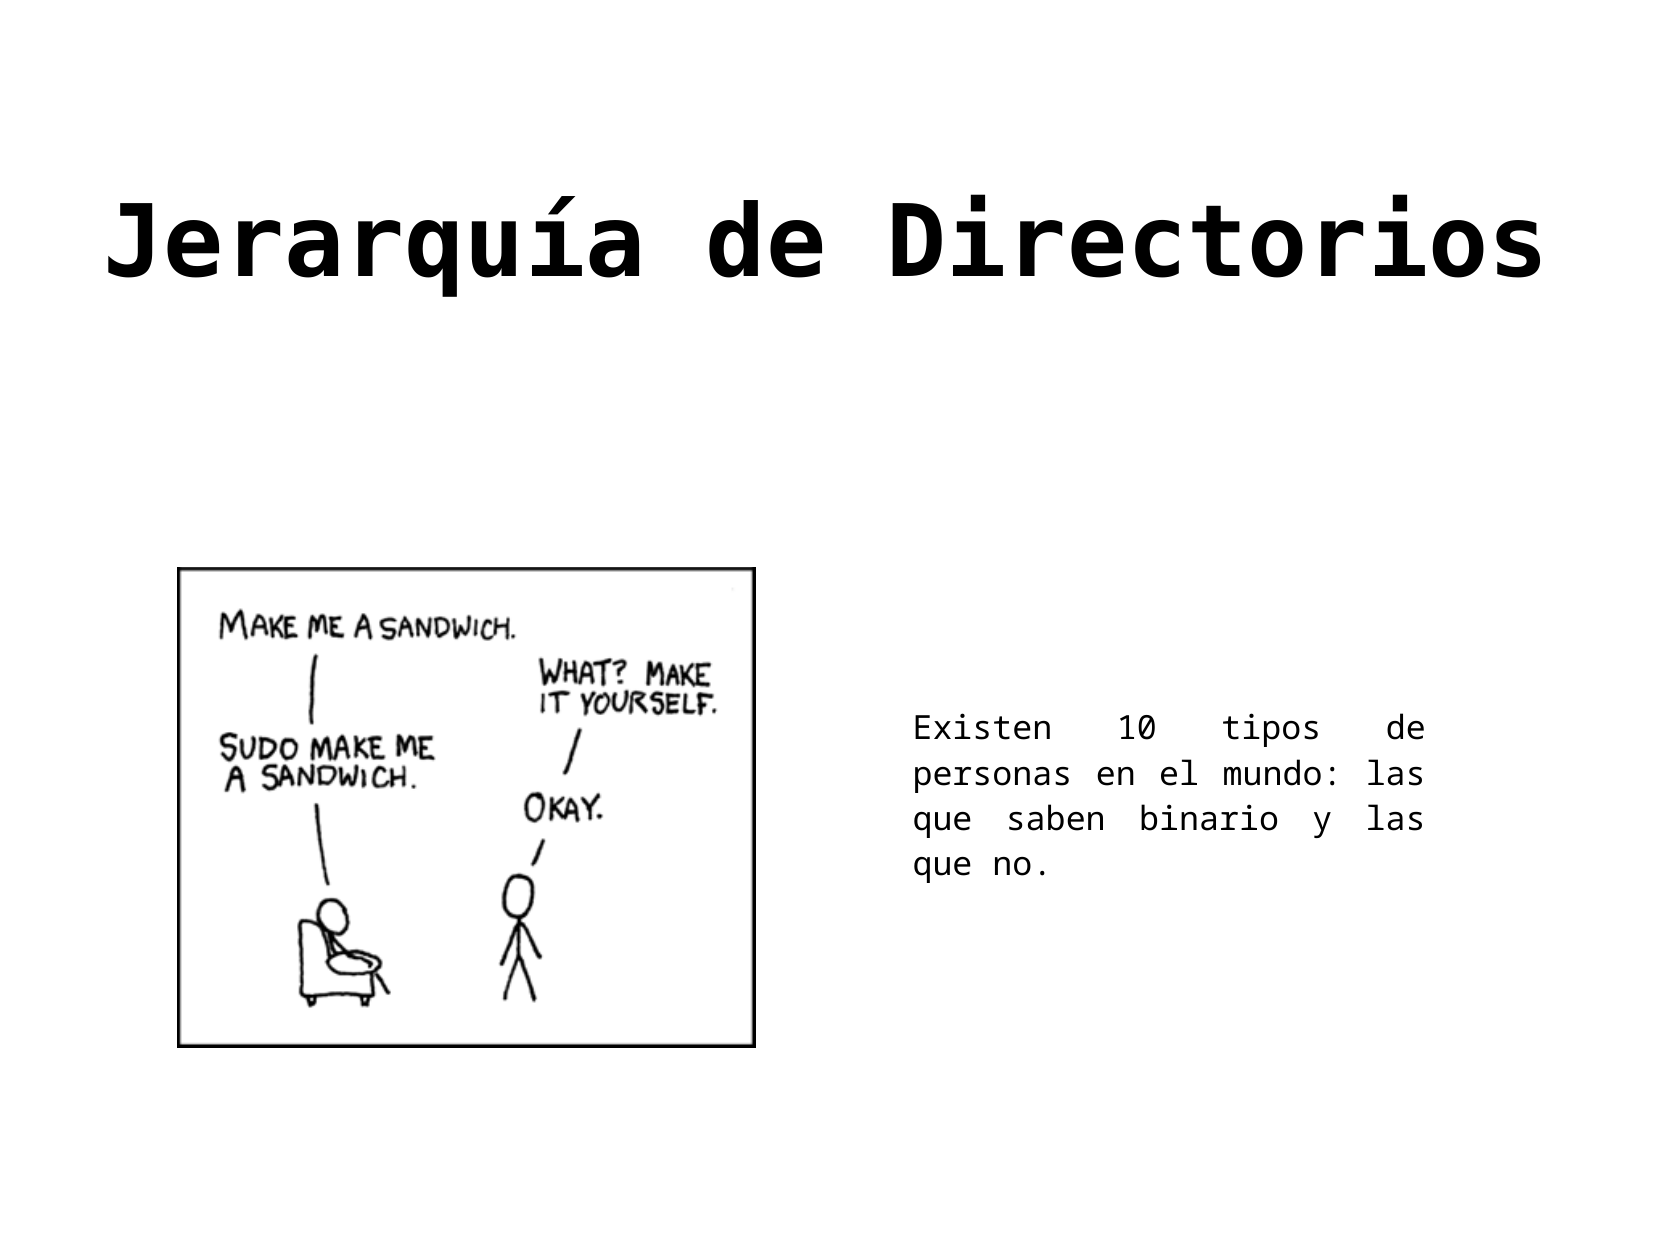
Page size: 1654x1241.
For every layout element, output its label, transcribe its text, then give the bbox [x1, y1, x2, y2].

text_box Existen 10 tipos de personas en el mundo: las que saben binario y las que no. [897, 696, 1441, 866]
picture [177, 567, 756, 1048]
subtitle Jerarquía de Directorios [59, 70, 1595, 414]
